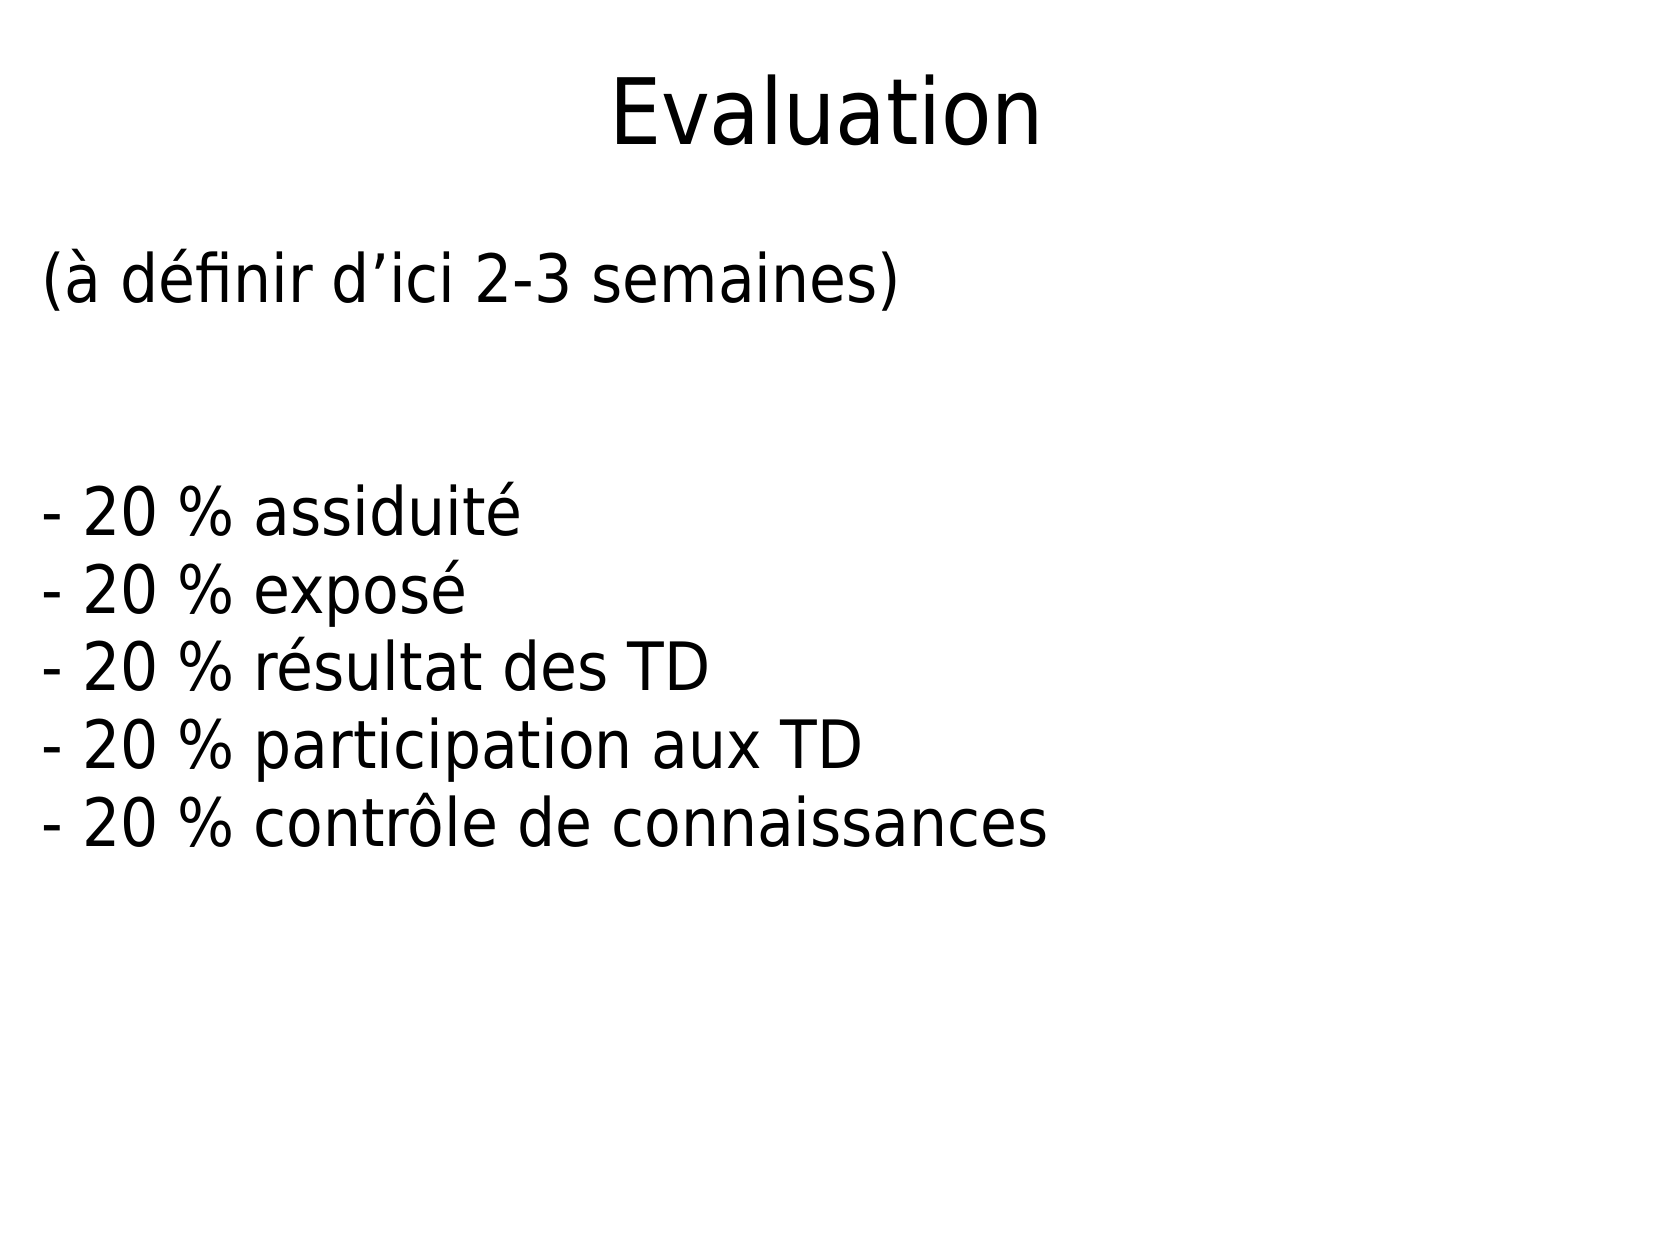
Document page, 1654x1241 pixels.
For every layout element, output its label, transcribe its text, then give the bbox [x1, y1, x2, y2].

title (à définir d’ici 2-3 semaines) - 20 % assiduité - 20 % exposé - 20 % résultat des TD - 20 % participation aux TD - 20 % contrôle de connaissances [41, 240, 1613, 1201]
title Evaluation [41, 12, 1613, 214]
